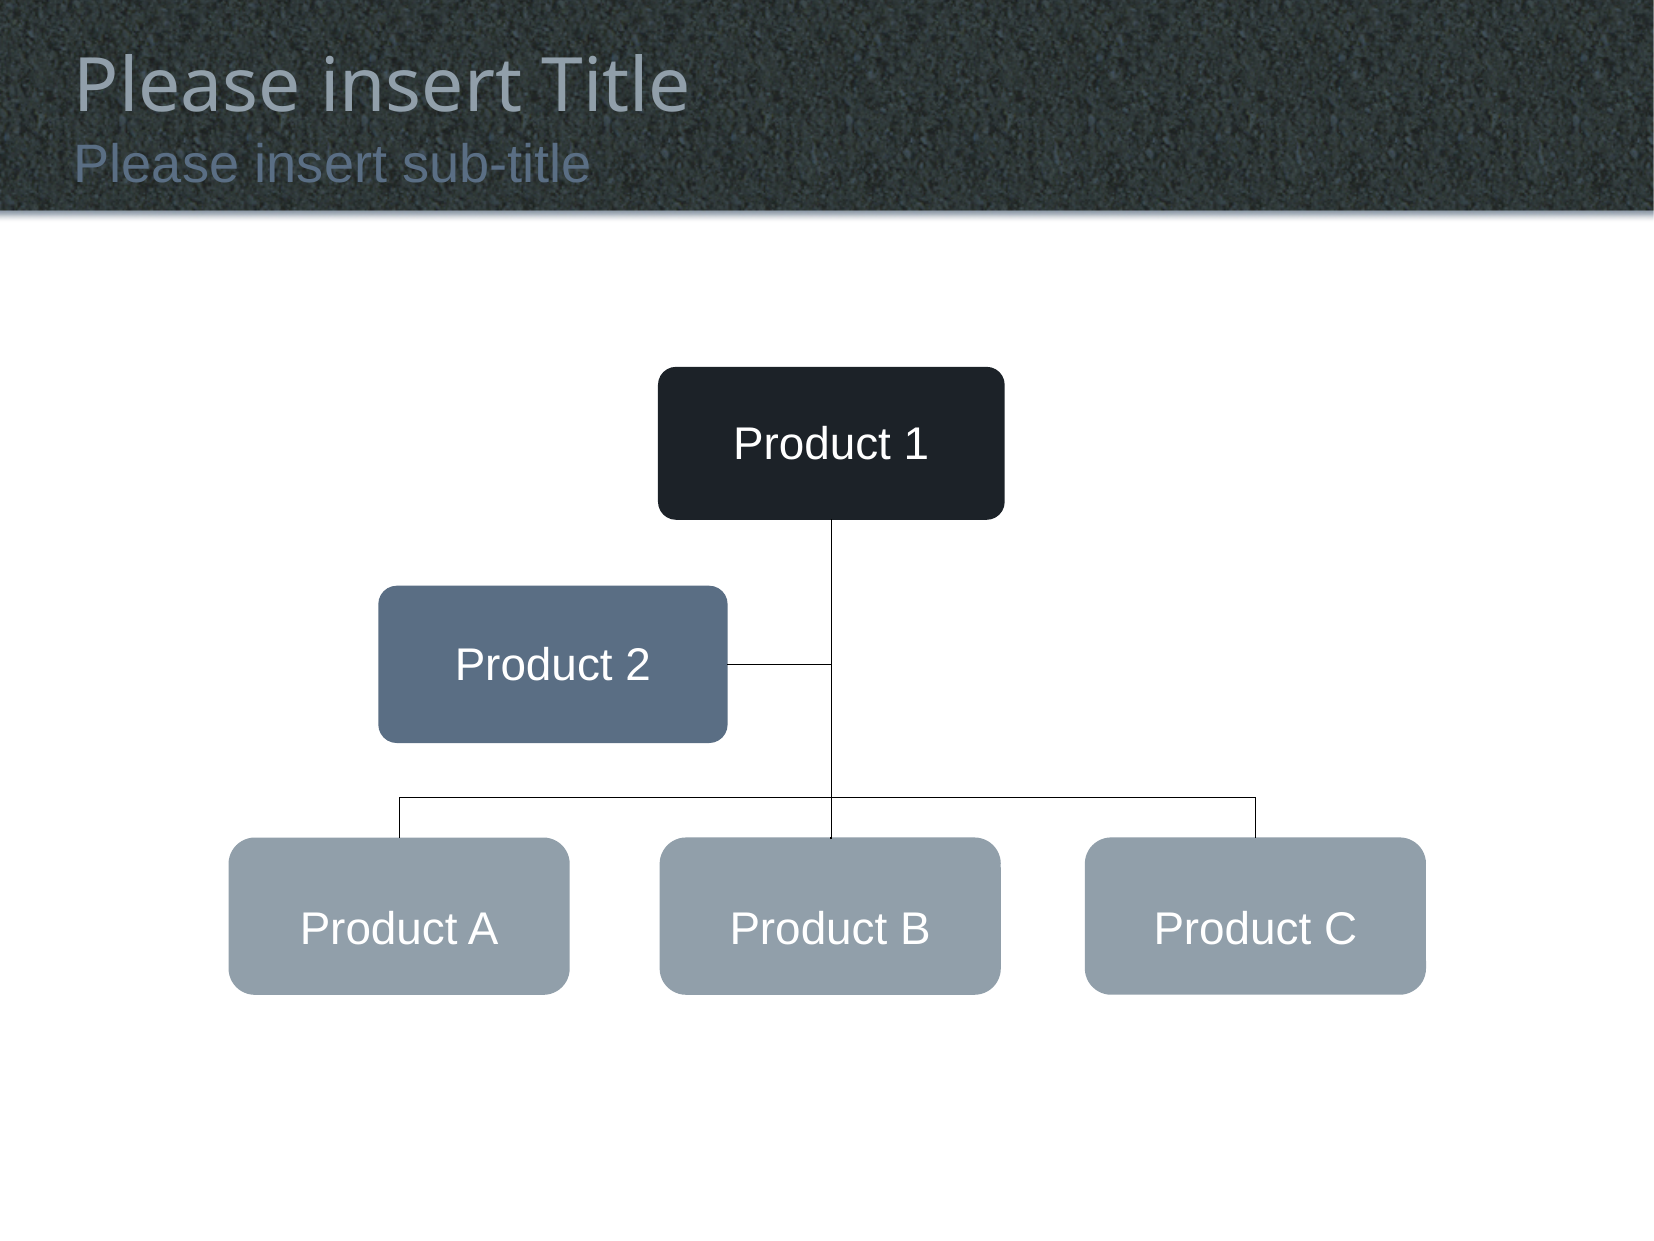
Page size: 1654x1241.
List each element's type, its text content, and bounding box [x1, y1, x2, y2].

text_box Product A [228, 837, 570, 995]
picture [0, 0, 1654, 1241]
text_box Product B [659, 837, 1001, 995]
text_box Product C [1084, 837, 1427, 995]
text_box Please insert Title Please insert sub-title [59, 23, 1554, 205]
text_box Product 2 [378, 585, 728, 744]
text_box Product 1 [657, 366, 1005, 520]
